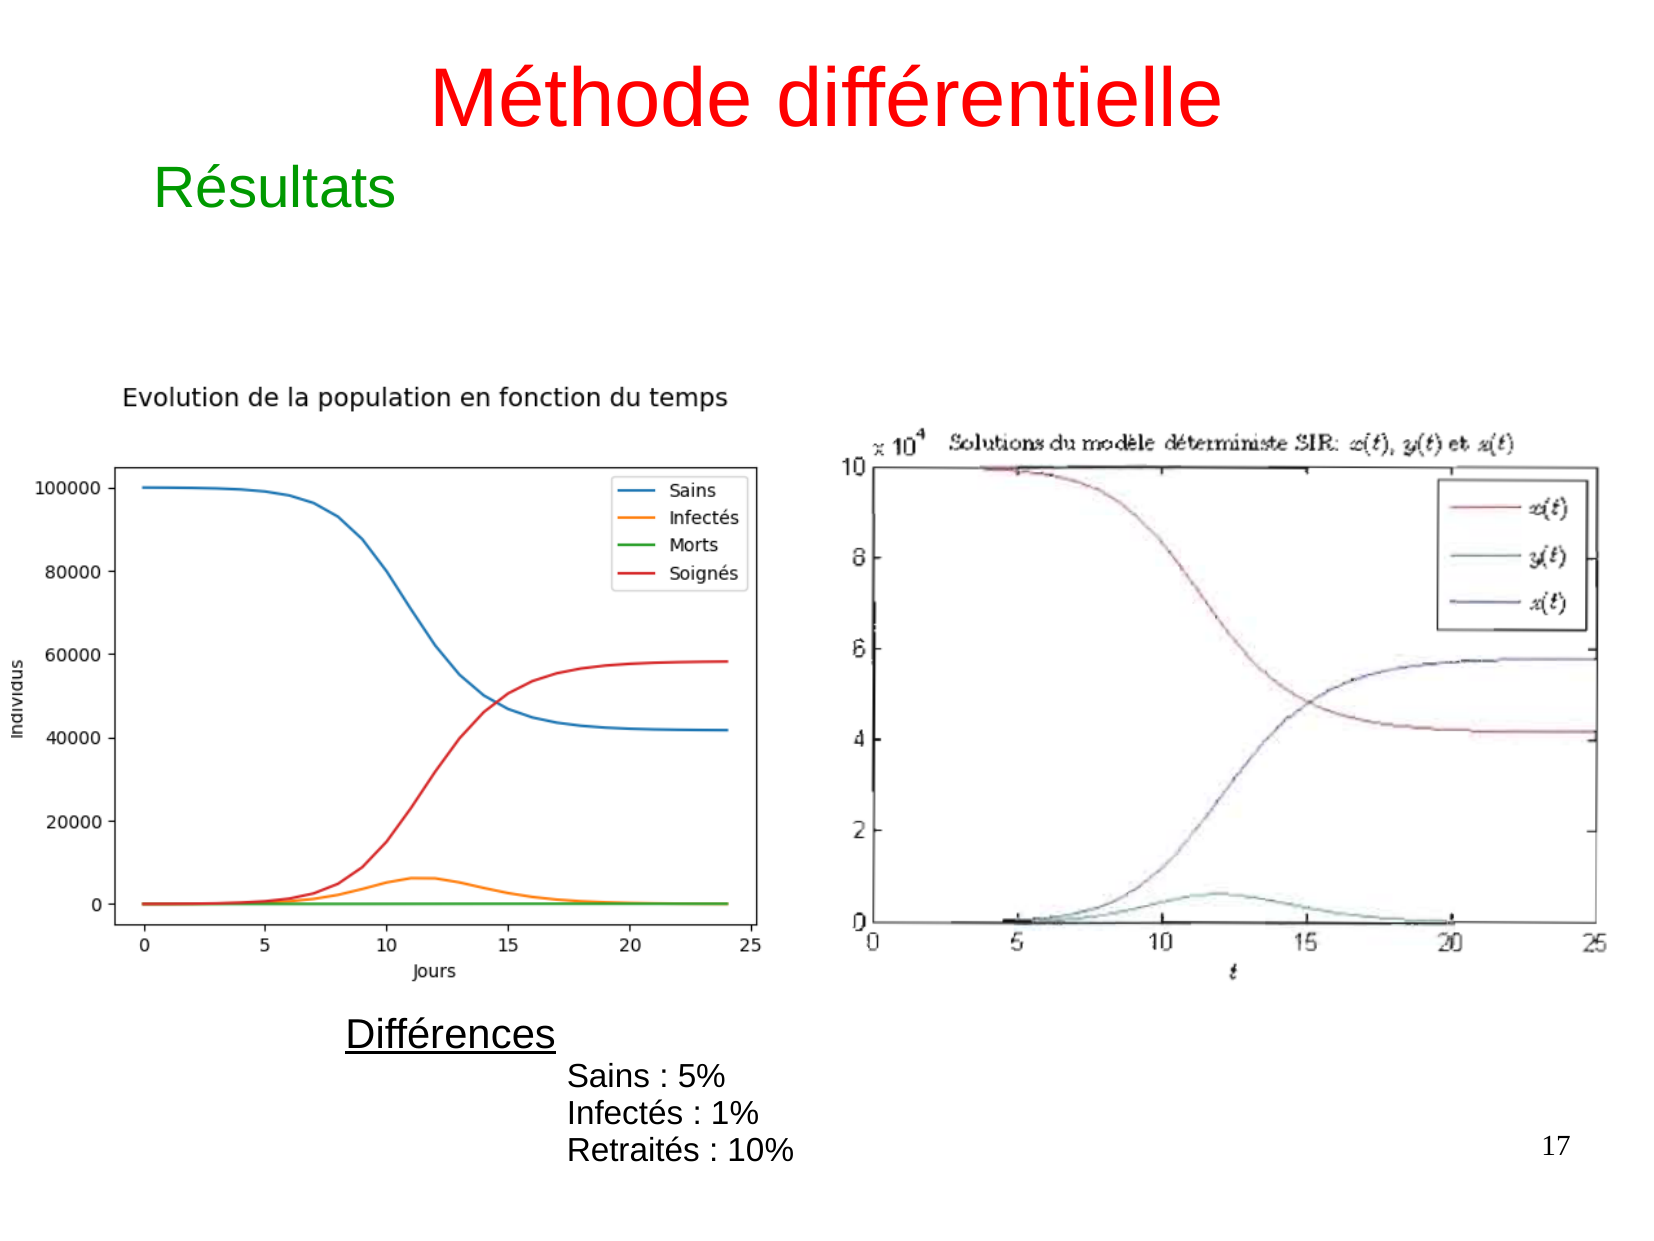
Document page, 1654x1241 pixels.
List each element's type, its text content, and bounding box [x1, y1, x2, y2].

title Méthode différentielle [82, 0, 1571, 201]
picture [11, 374, 1654, 993]
text_box Différences Sains : 5% Infectés : 1% Retraités : 10% [330, 1003, 1382, 1177]
list Résultats [82, 201, 1571, 875]
